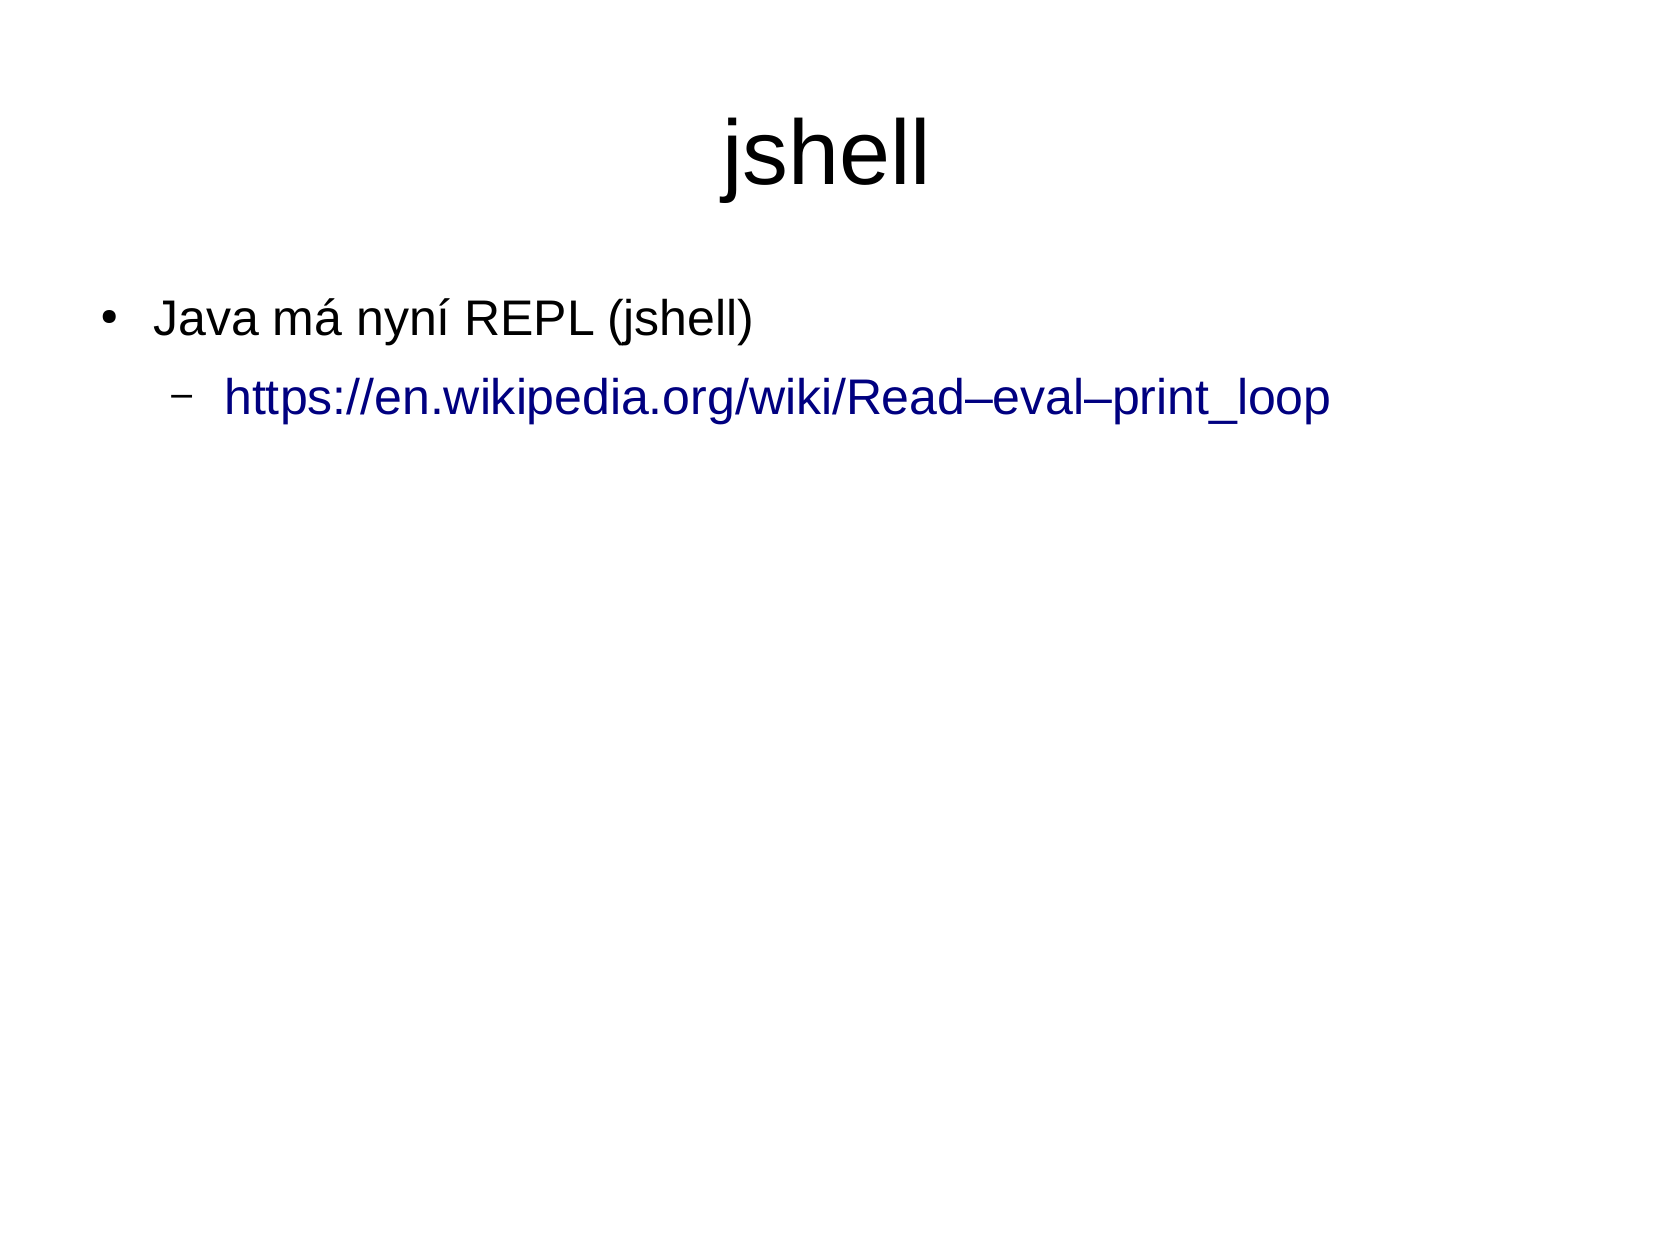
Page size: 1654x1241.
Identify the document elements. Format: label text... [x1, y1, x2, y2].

title jshell [82, 49, 1571, 257]
list Java má nyní REPL (jshell) https://en.wikipedia.org/wiki/Read–eval–print_loop [82, 290, 1571, 1010]
